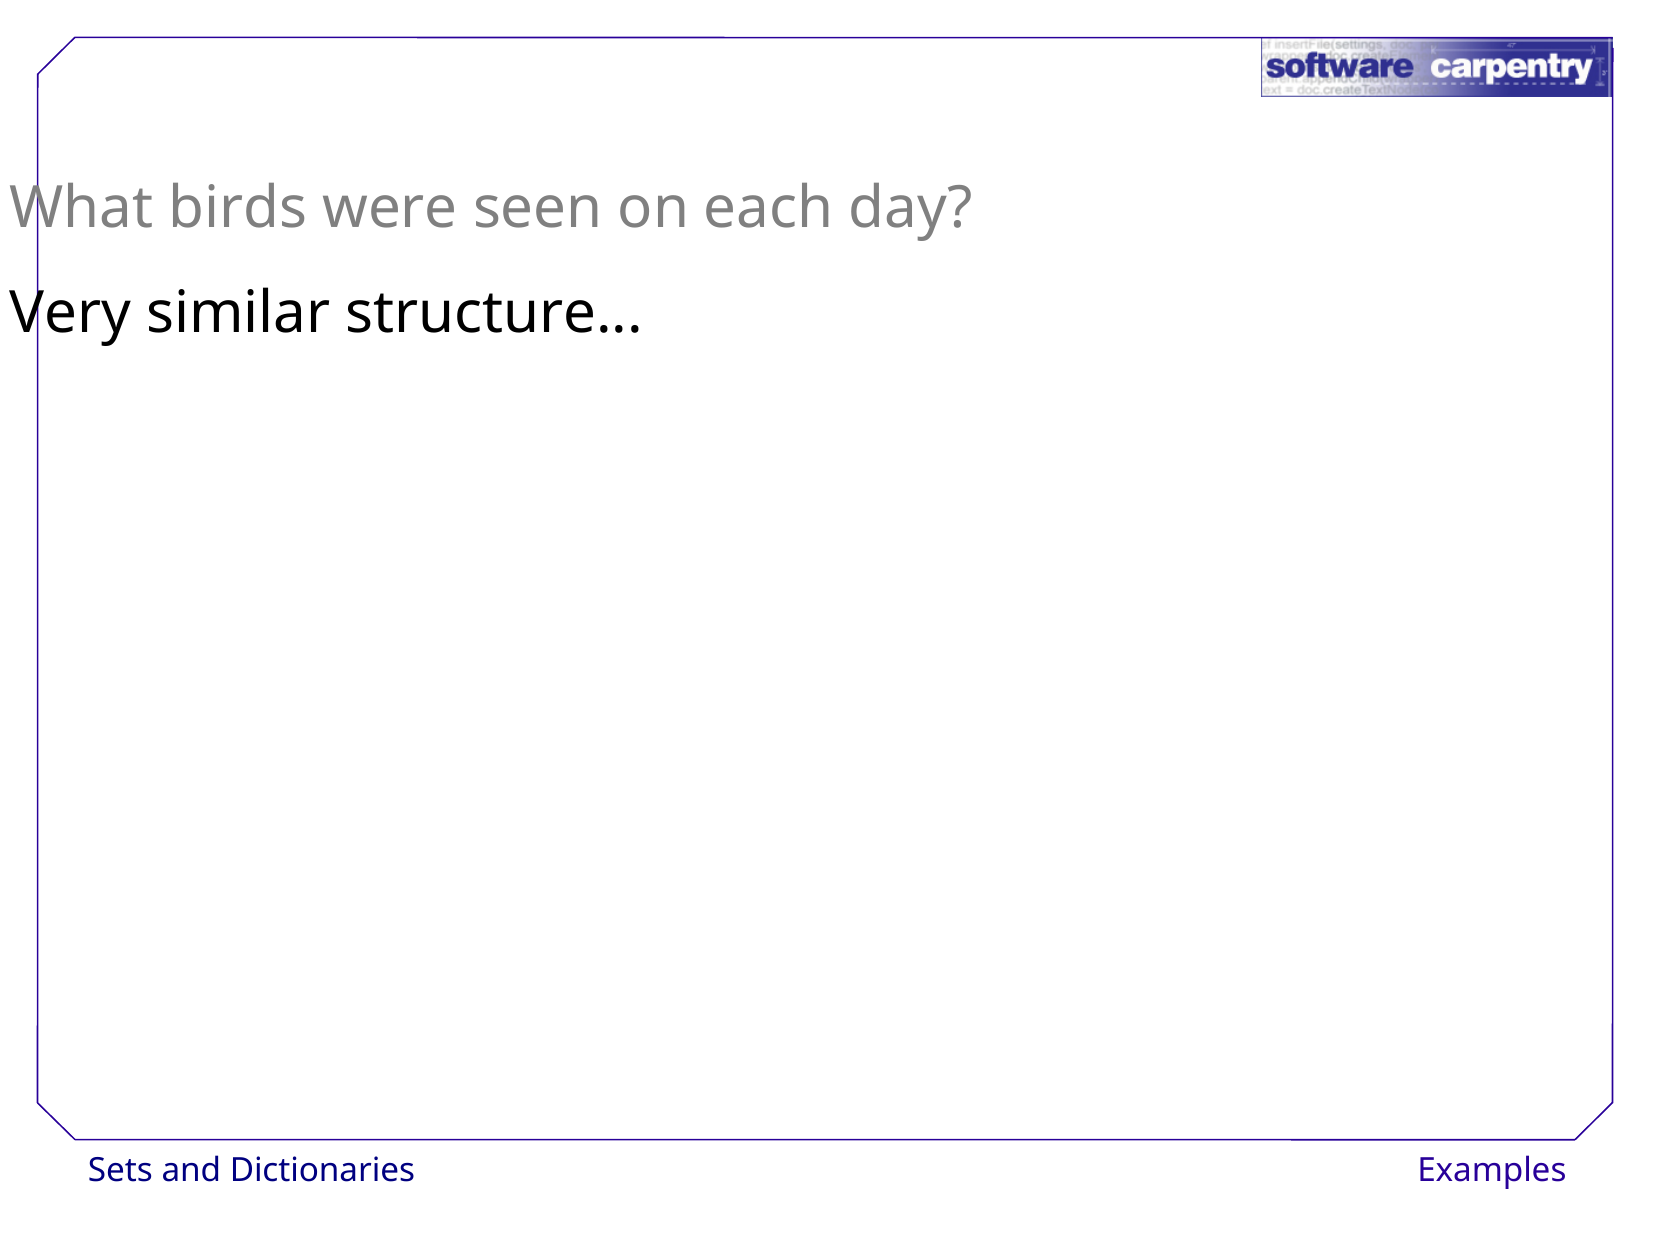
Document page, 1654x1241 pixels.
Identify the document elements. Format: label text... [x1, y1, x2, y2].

picture [1261, 39, 1613, 97]
text_box What birds were seen on each day? Very similar structure... [0, 126, 1138, 353]
